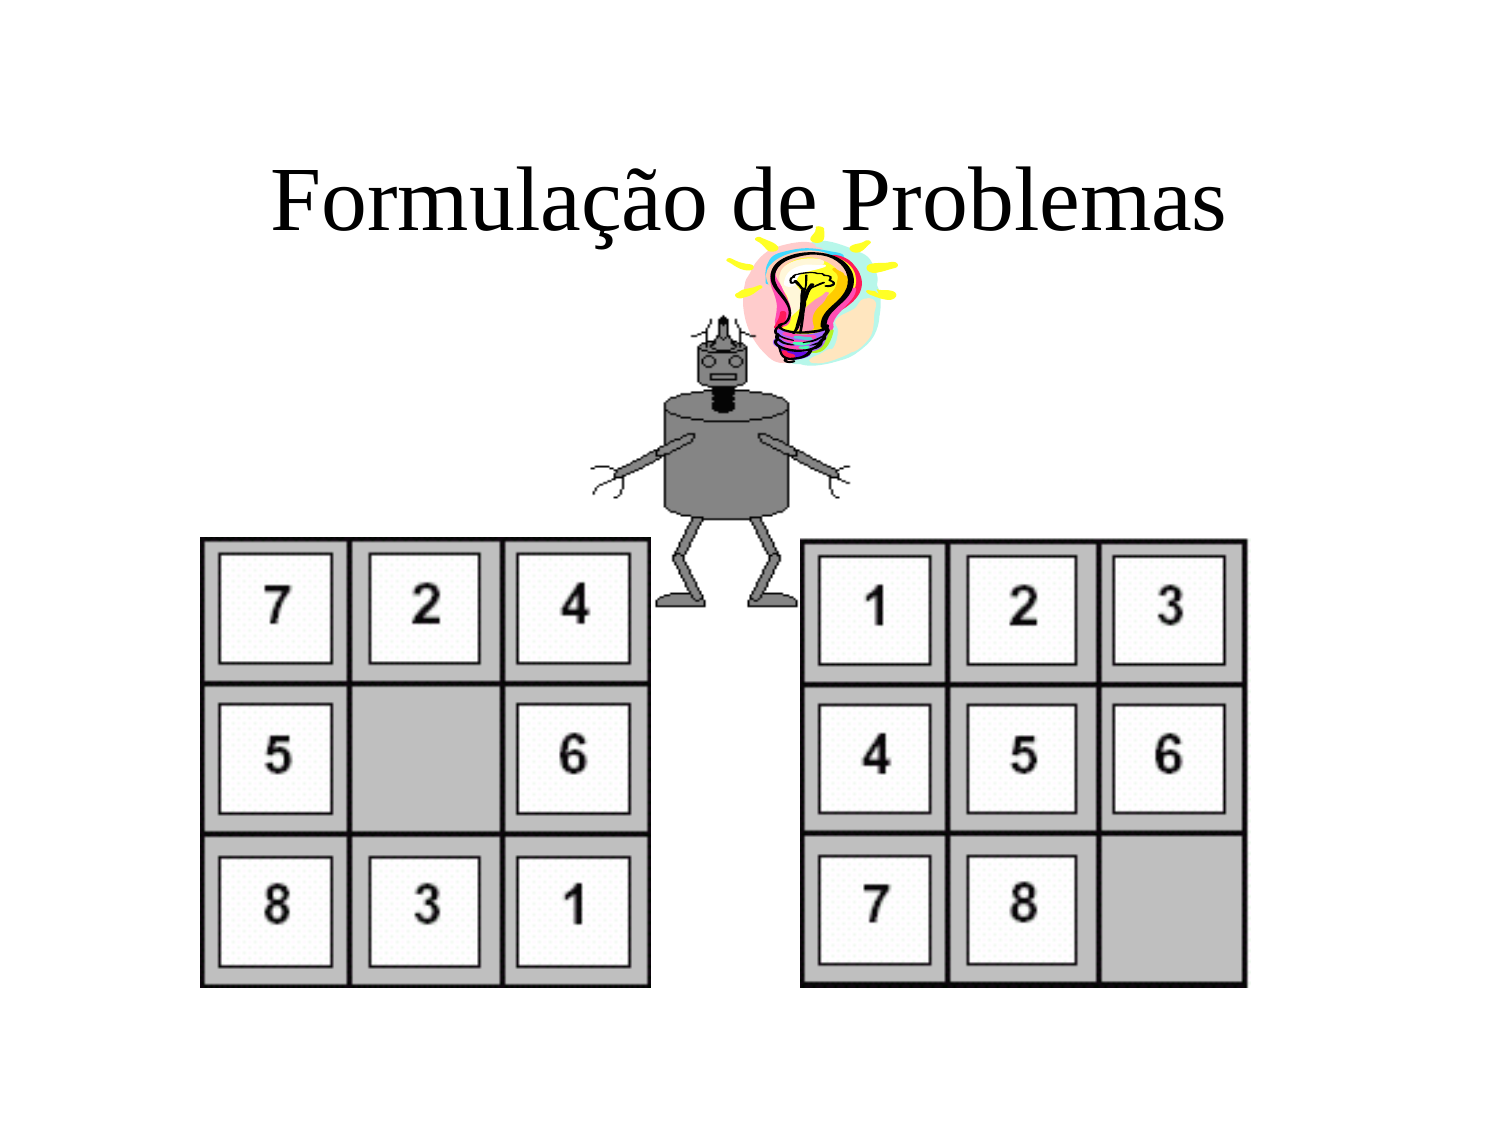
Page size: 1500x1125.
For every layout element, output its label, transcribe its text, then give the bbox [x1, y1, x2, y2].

chart [200, 537, 651, 988]
chart [800, 537, 1251, 988]
picture [587, 288, 901, 613]
title Formulação de Problemas [112, 99, 1388, 288]
